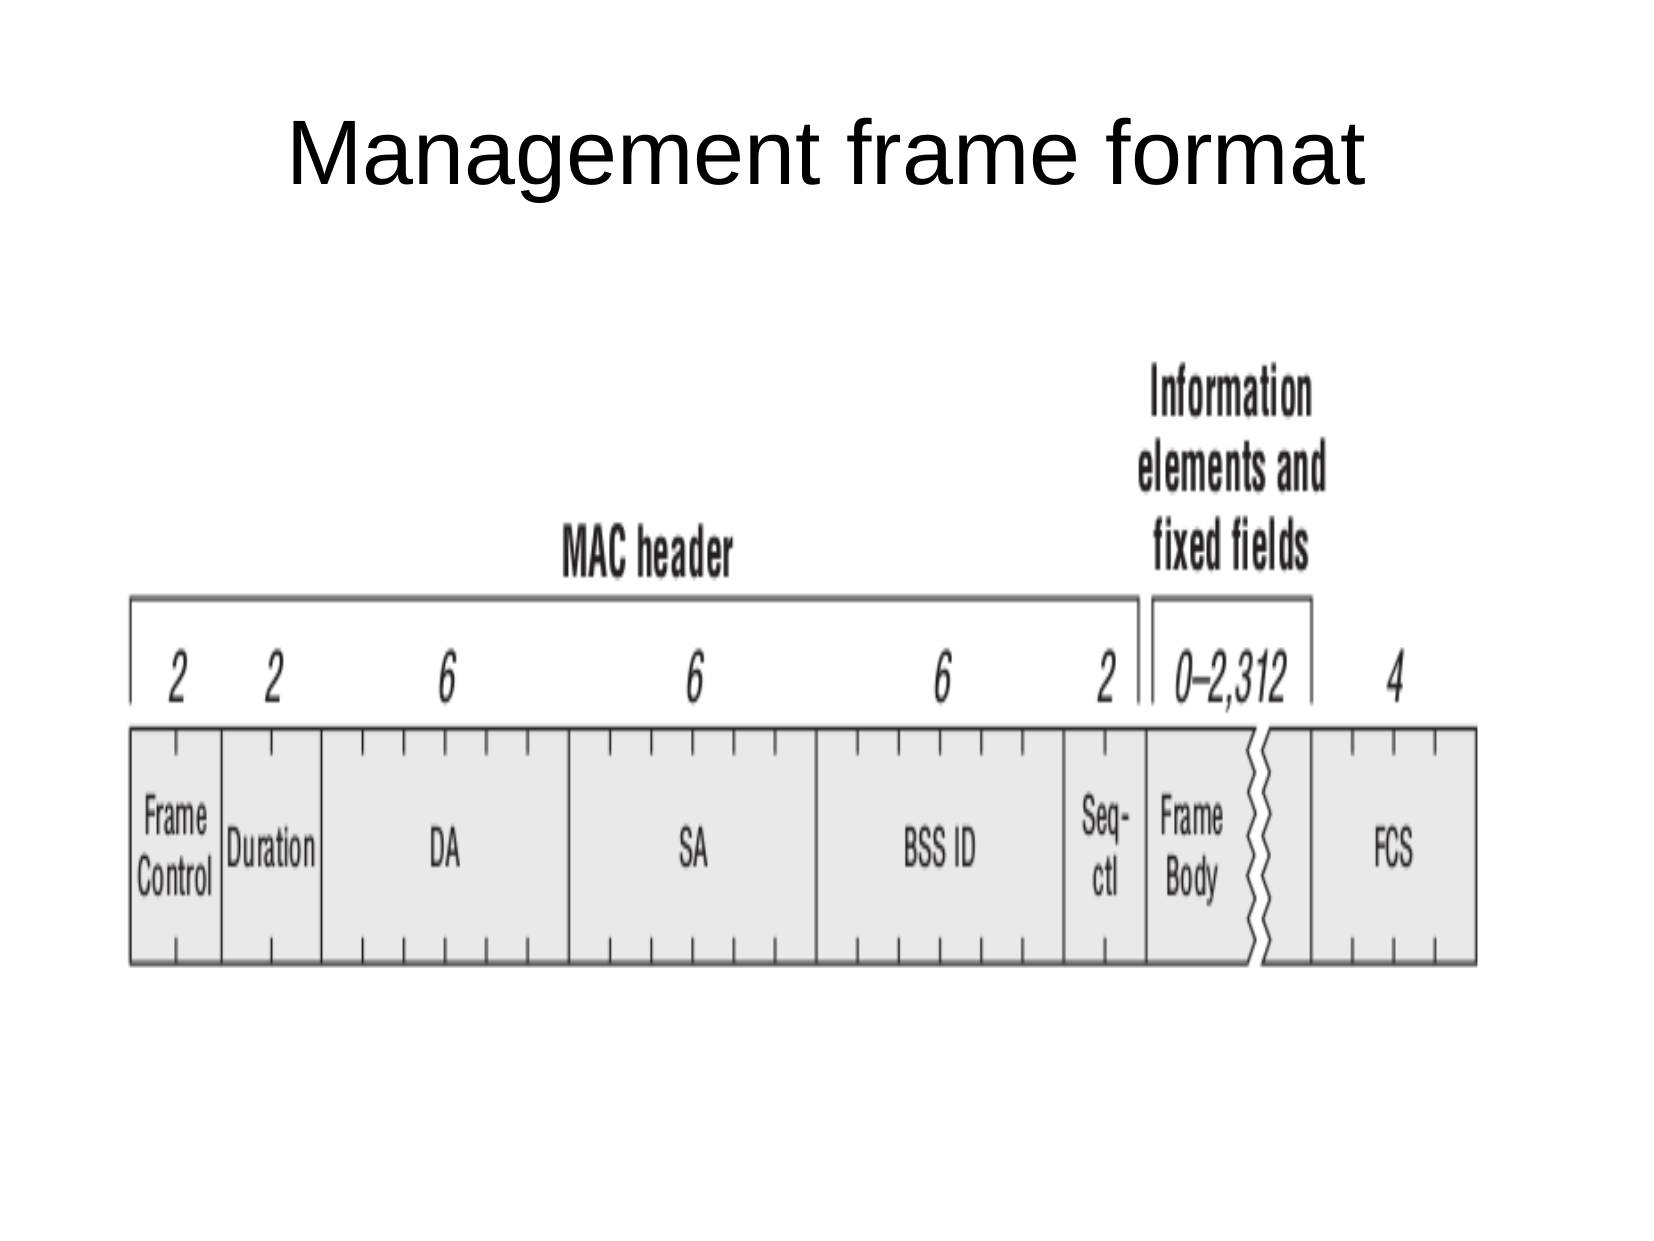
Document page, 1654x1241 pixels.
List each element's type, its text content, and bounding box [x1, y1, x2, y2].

picture [59, 342, 1583, 1043]
title Management frame format [82, 49, 1571, 257]
